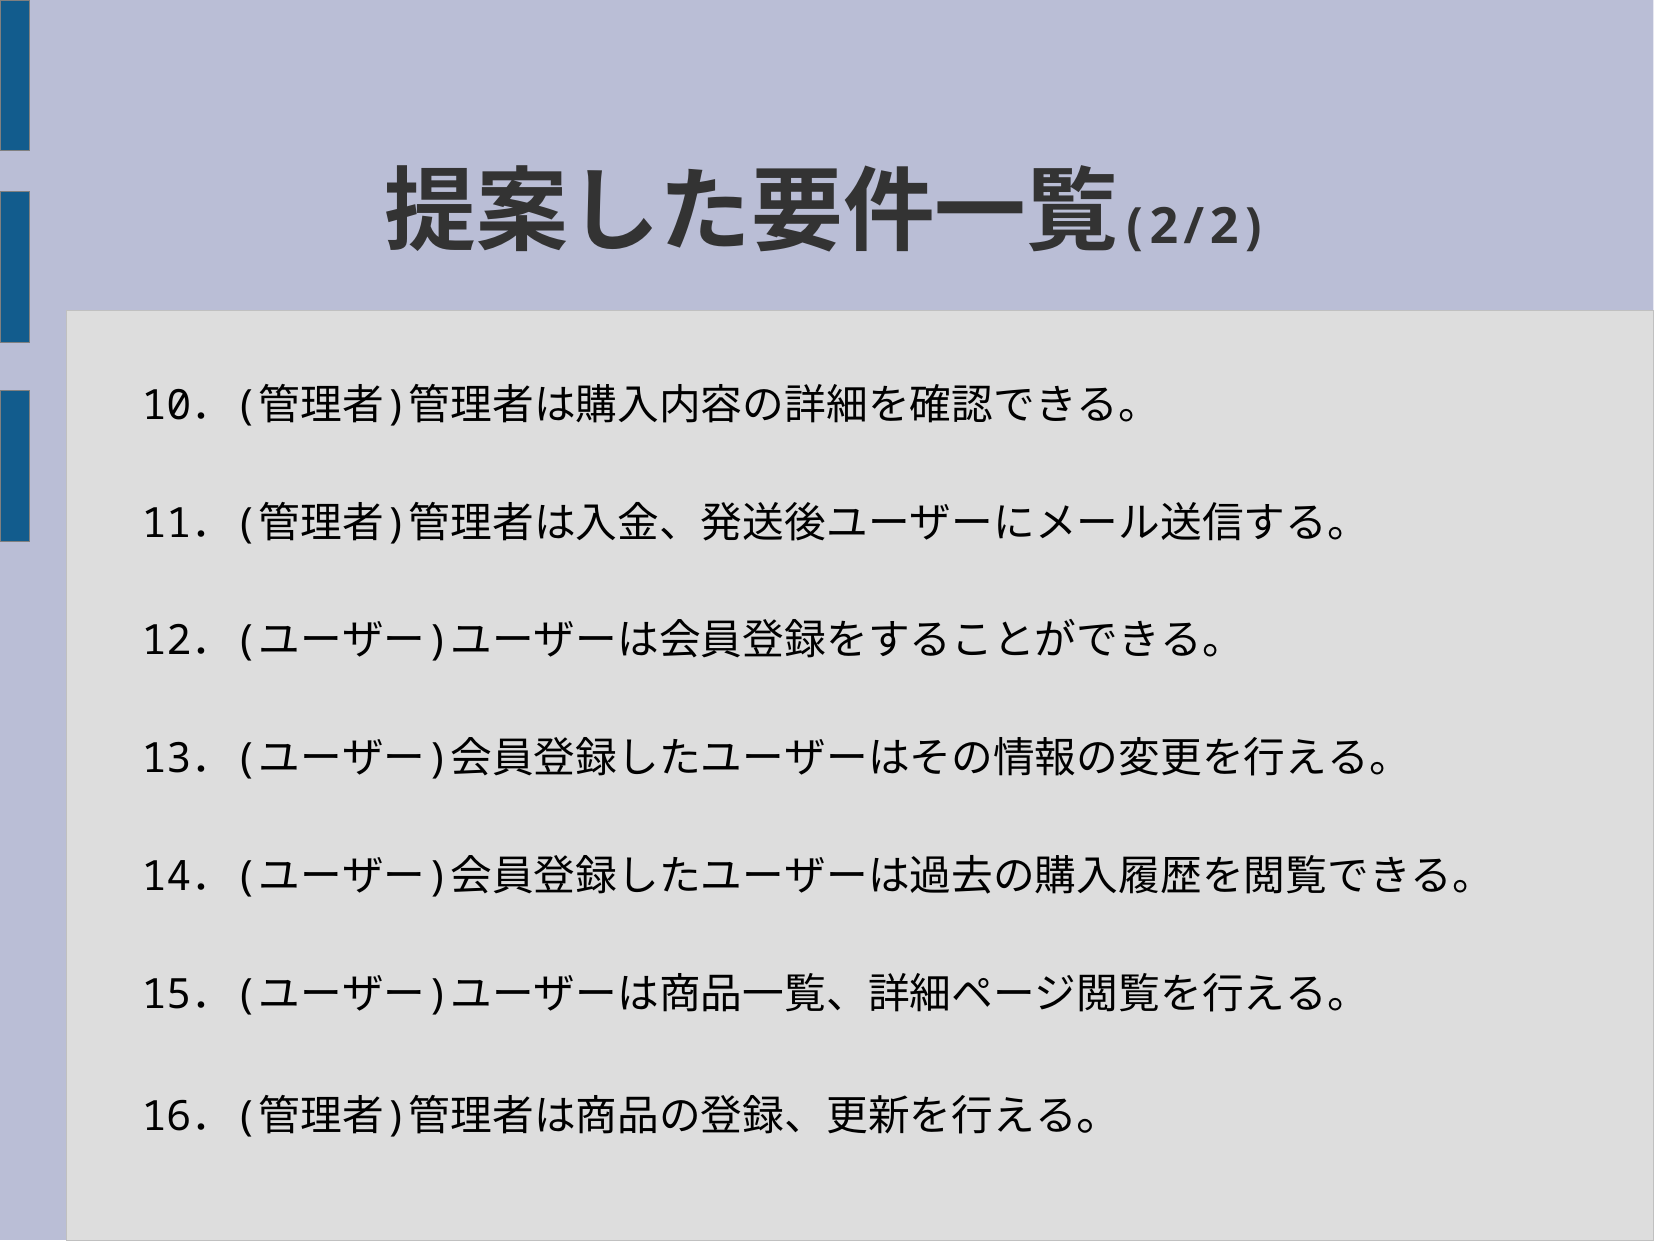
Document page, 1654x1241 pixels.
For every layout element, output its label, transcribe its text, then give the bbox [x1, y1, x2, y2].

list 10．(管理者)管理者は購入内容の詳細を確認できる。 11．(管理者)管理者は入金、発送後ユーザーにメール送信する。 12．(ユーザー)ユーザーは会員登録をすることができる。 13．(ユーザー)会員登録したユーザーはその情報の変更を行える。 14．(ユーザー)会員登録したユーザーは過去の購入履歴を閲覧できる。 15．(ユーザー)ユーザーは商品一覧、詳細ページ閲覧を行える。 16．(管理者)管理者は商品の登録、更新を行える。 [70, 371, 1654, 1111]
title 提案した要件一覧(2/2) [82, 100, 1571, 308]
